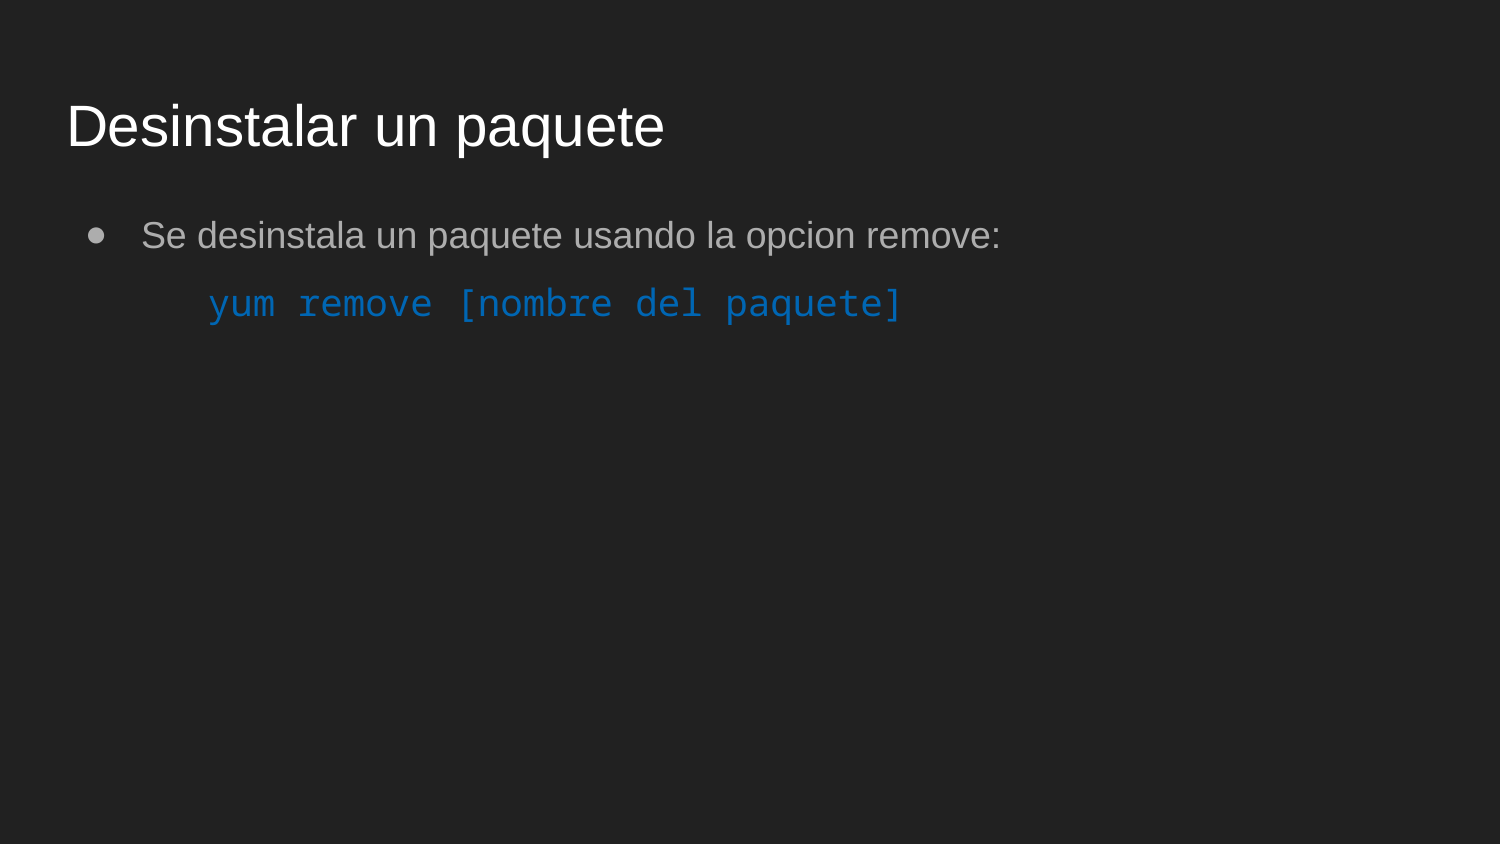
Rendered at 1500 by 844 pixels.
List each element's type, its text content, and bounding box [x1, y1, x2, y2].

list Se desinstala un paquete usando la opcion remove: yum remove [nombre del paquete] [51, 189, 1449, 750]
title Desinstalar un paquete [51, 72, 1449, 167]
